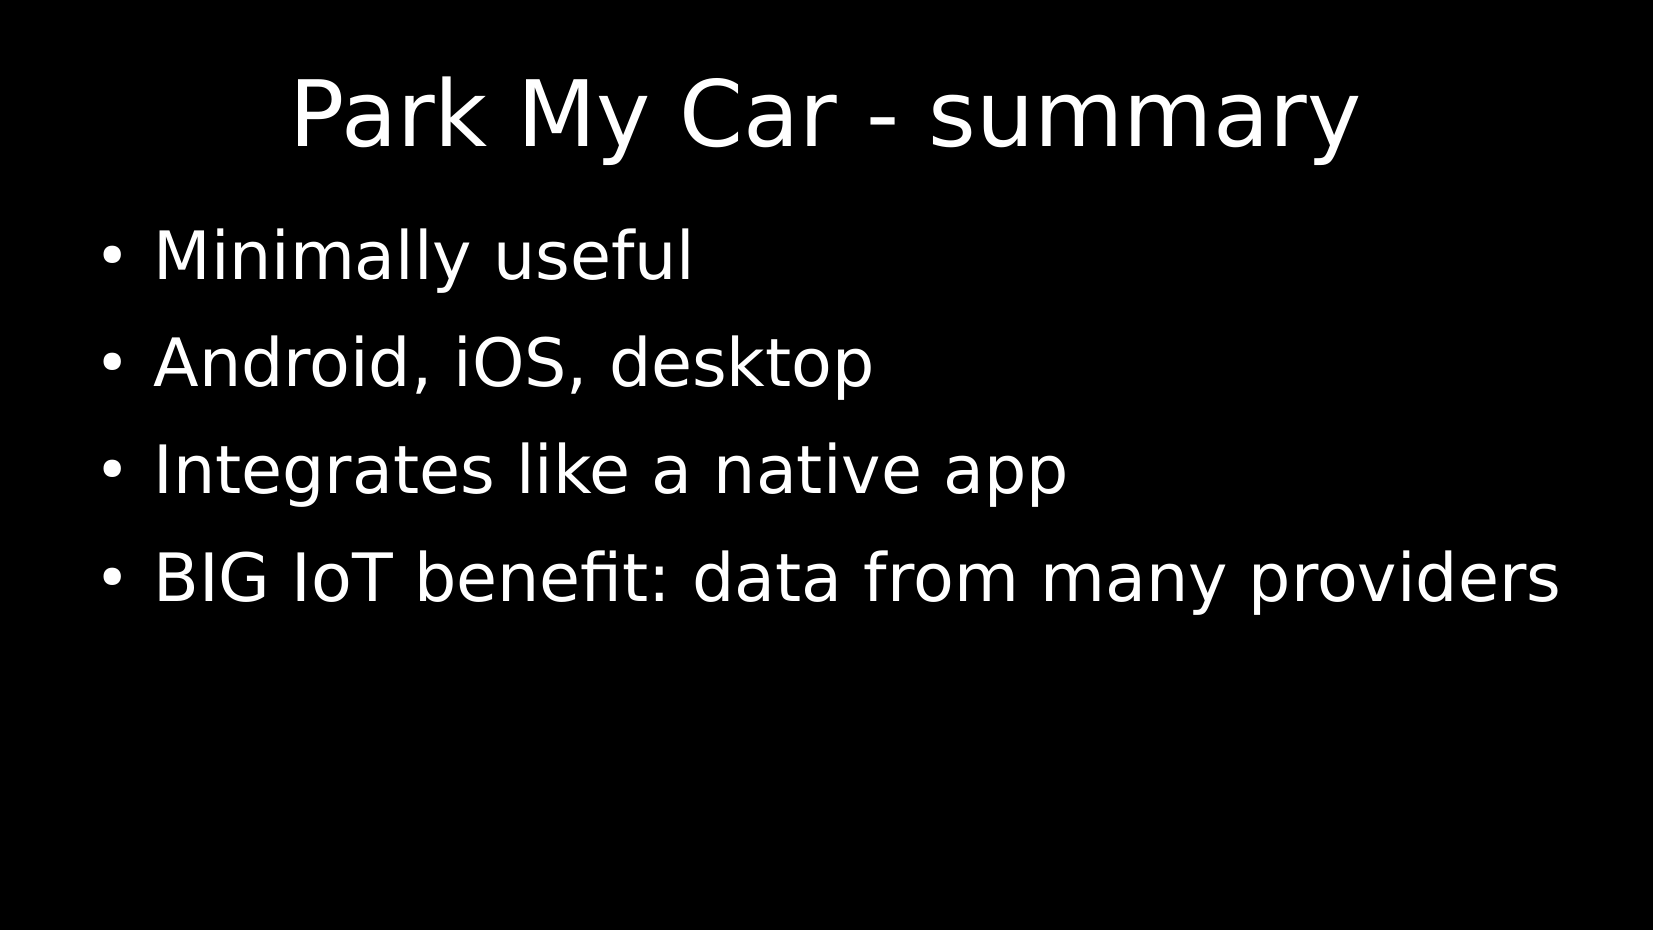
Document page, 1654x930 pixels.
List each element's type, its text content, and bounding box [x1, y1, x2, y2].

list Minimally useful Android, iOS, desktop Integrates like a native app BIG IoT benefit: data from many providers [82, 217, 1571, 757]
title Park My Car - summary [82, 37, 1571, 193]
